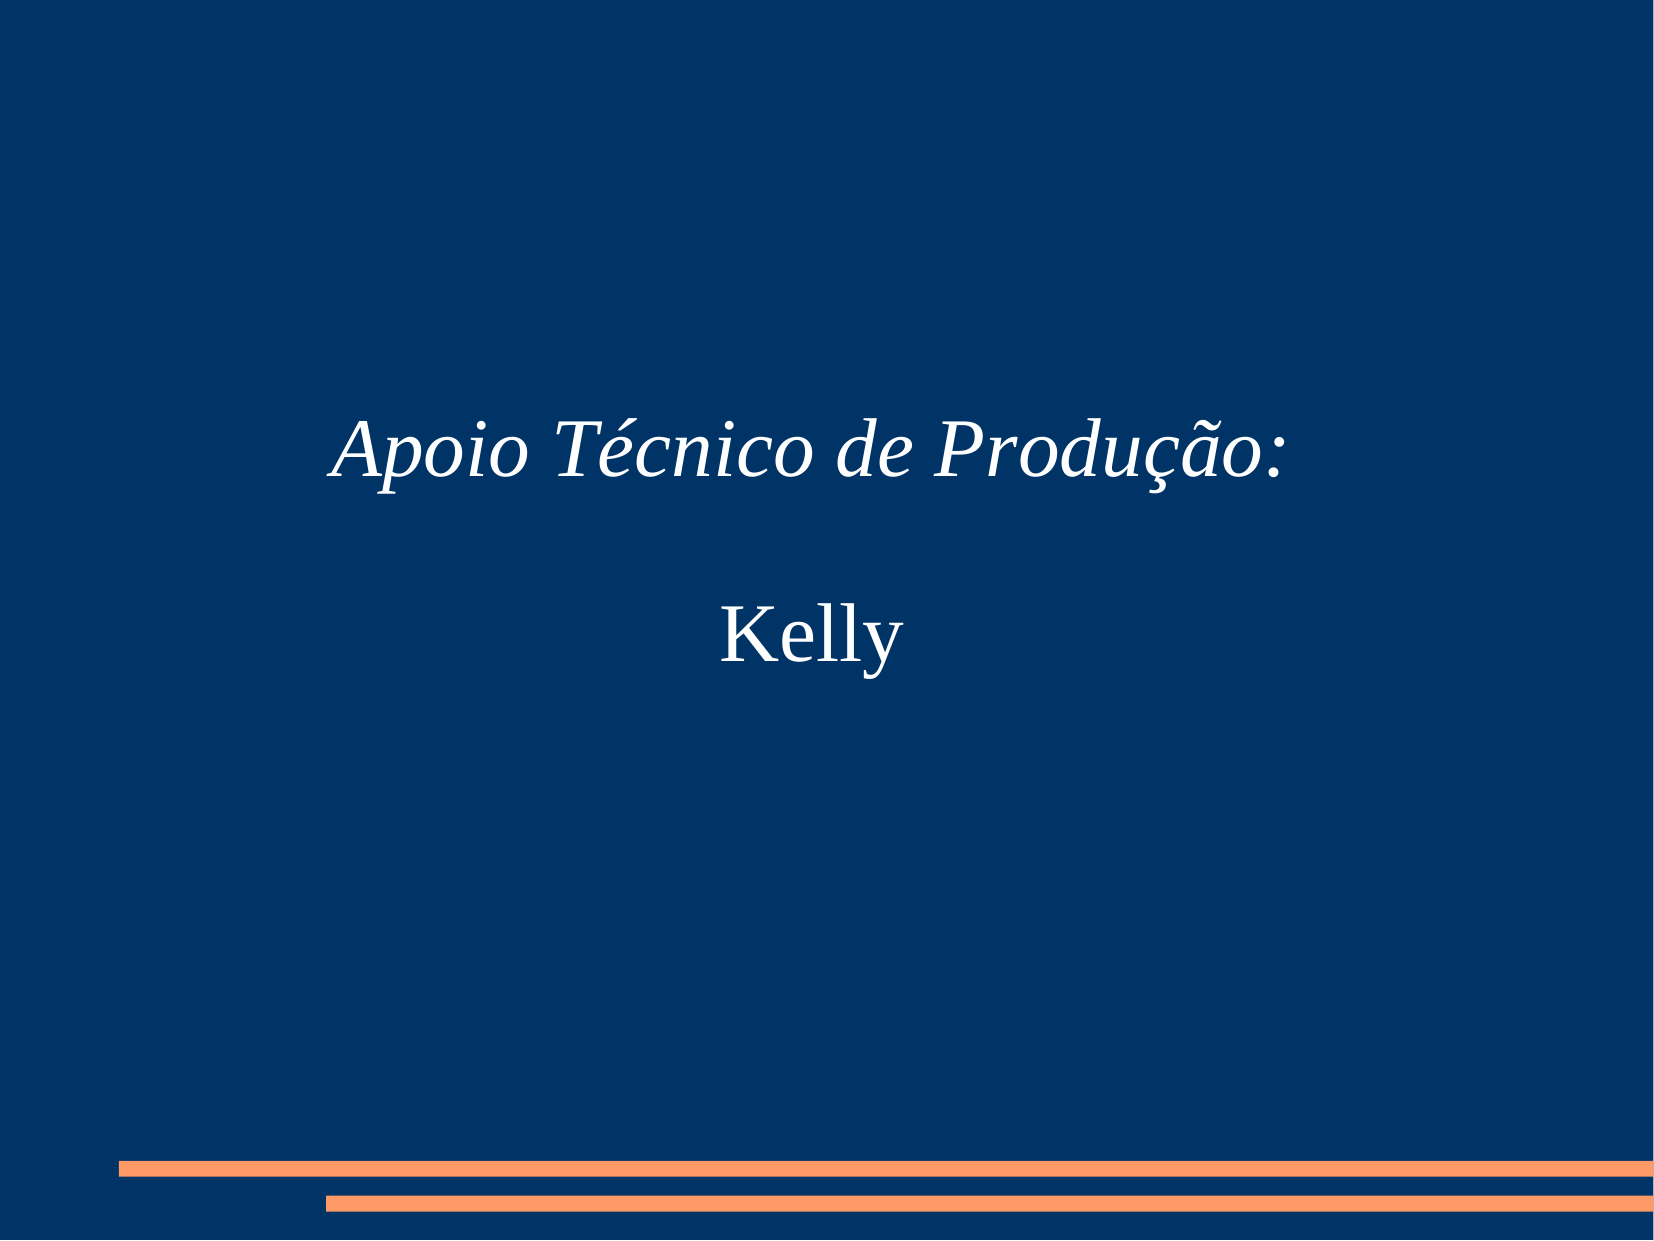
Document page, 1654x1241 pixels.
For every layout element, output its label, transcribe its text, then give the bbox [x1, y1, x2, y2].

text_box Apoio Técnico de Produção: Kelly [118, 402, 1506, 680]
